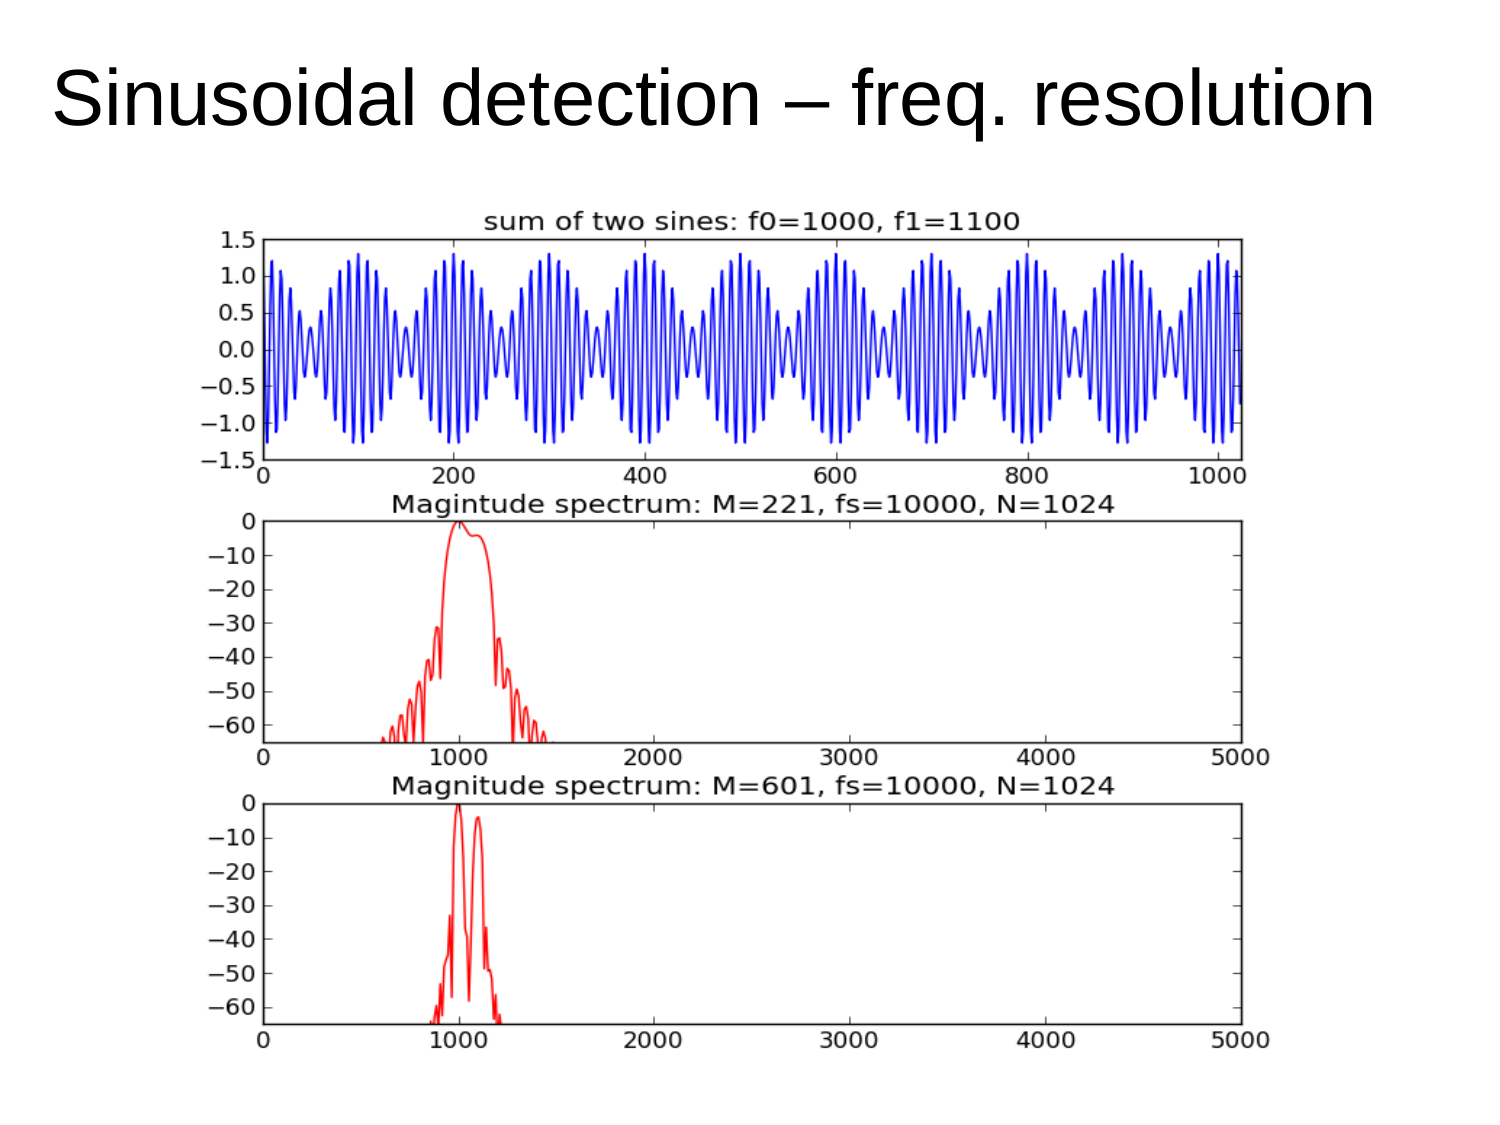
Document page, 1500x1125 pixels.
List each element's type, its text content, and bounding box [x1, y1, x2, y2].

picture [105, 192, 1366, 1122]
title Sinusoidal detection – freq. resolution [51, 3, 1447, 192]
